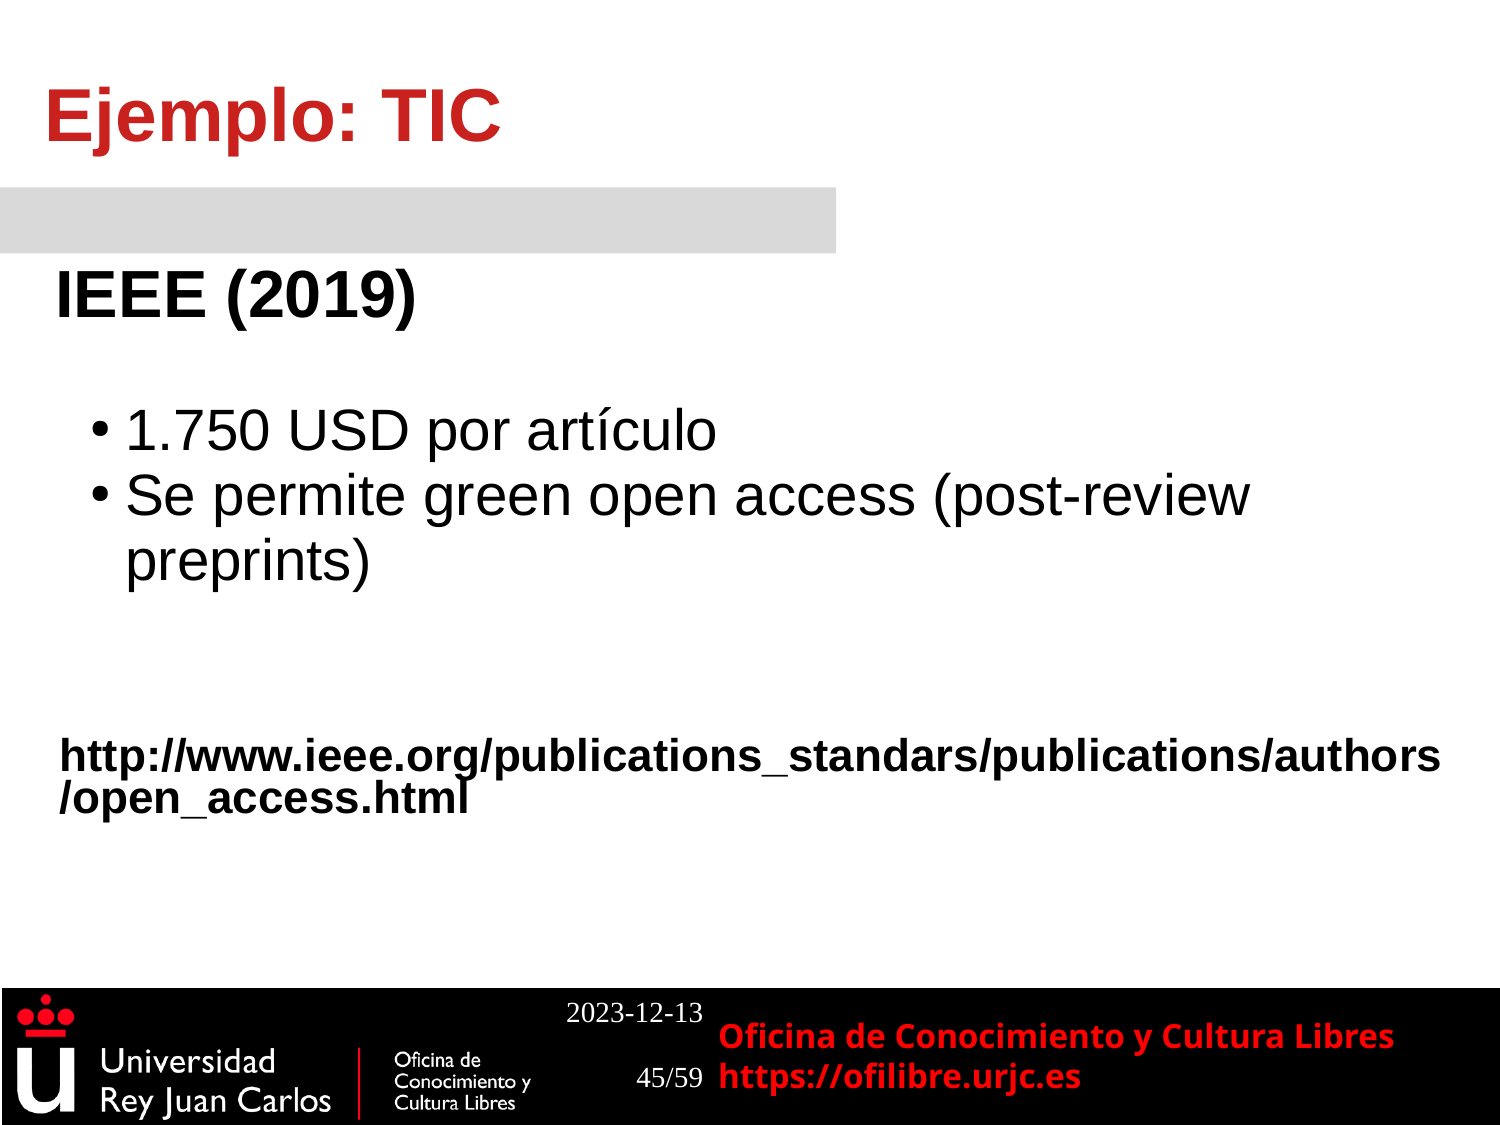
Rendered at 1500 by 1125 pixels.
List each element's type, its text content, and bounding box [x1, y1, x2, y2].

title [75, 7, 1425, 196]
text_box 1.750 USD por artículo Se permite green open access (post-review preprints) [75, 390, 1351, 601]
text_box http://www.ieee.org/publications_standars/publications/authors/open_access.html [45, 722, 1471, 841]
text_box Ejemplo: TIC [30, 66, 1036, 249]
picture [17, 994, 531, 1120]
text_box IEEE (2019) [40, 249, 811, 340]
